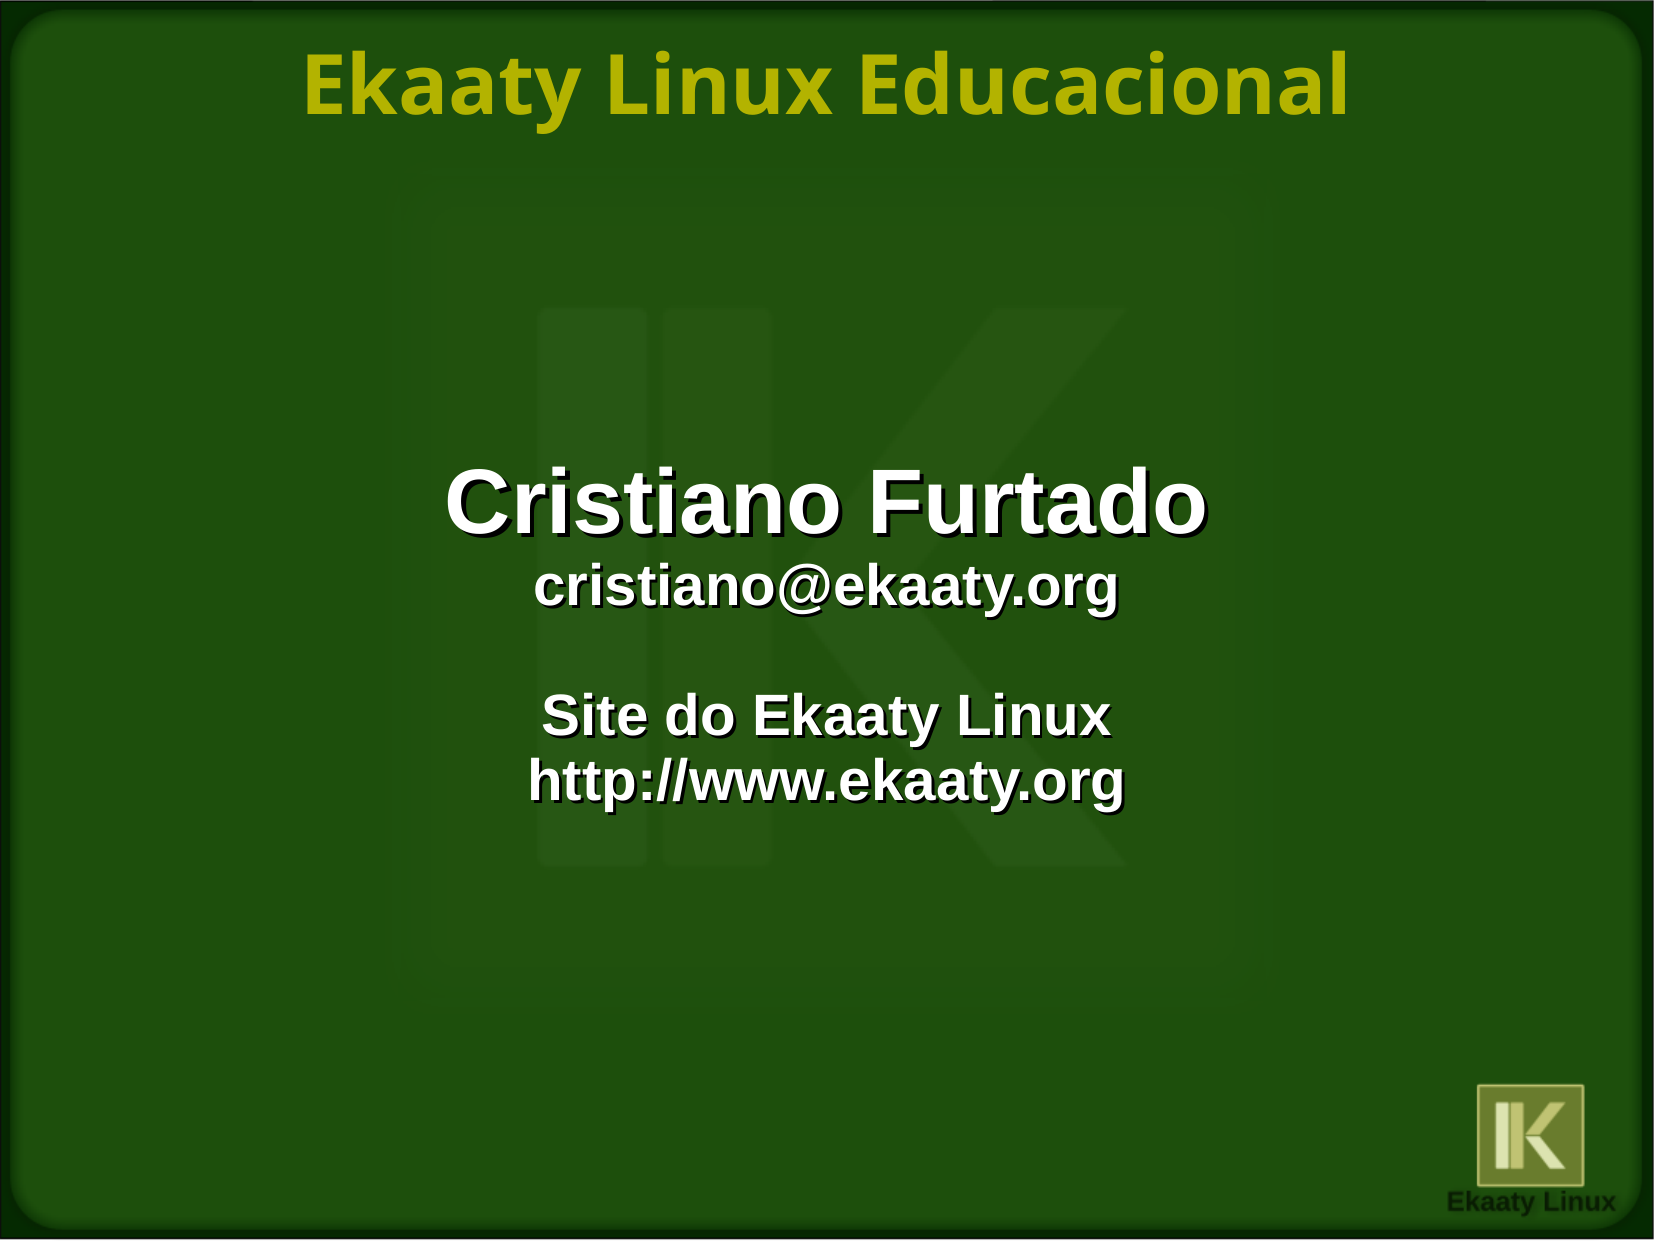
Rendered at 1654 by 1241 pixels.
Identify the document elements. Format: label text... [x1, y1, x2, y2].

picture [0, 0, 1654, 1241]
title Cristiano Furtado cristiano@ekaaty.org Site do Ekaaty Linux http://www.ekaaty.org [82, 450, 1572, 813]
title Ekaaty Linux Educacional [38, 16, 1615, 148]
